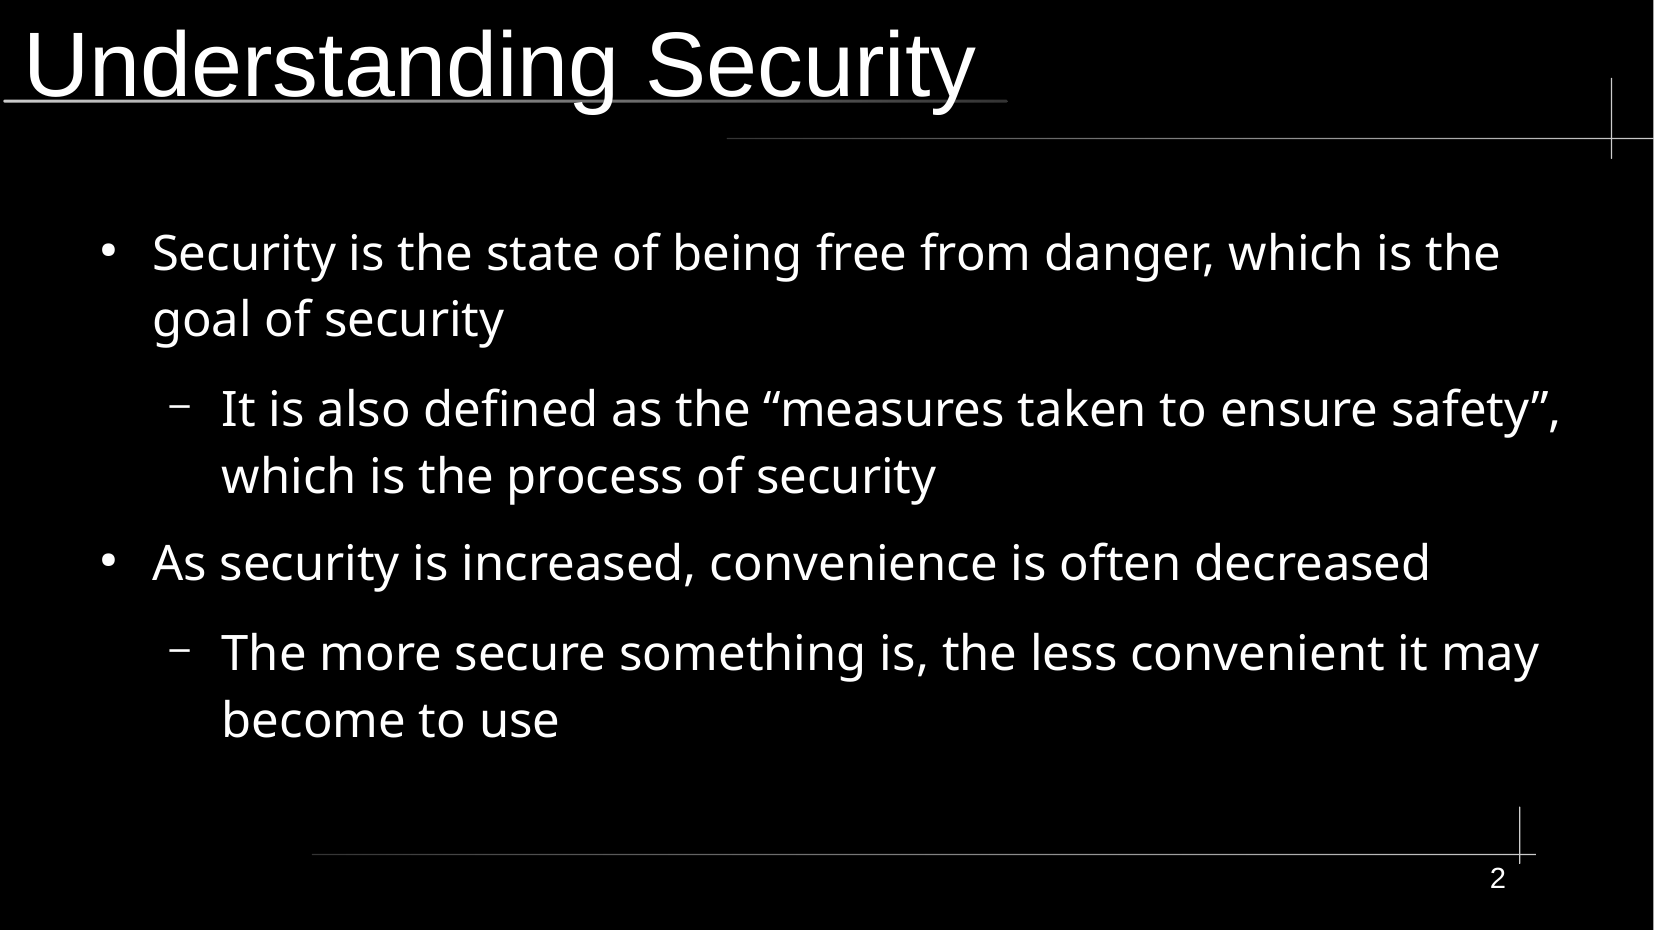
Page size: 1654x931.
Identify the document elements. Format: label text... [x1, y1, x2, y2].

title Understanding Security [23, 11, 1589, 119]
list Security is the state of being free from danger, which is the goal of security It is also defined as the “measures taken to ensure safety”, which is the process of security As security is increased, convenience is often decreased The more secure something is, the less convenient it may become to use [82, 217, 1571, 758]
